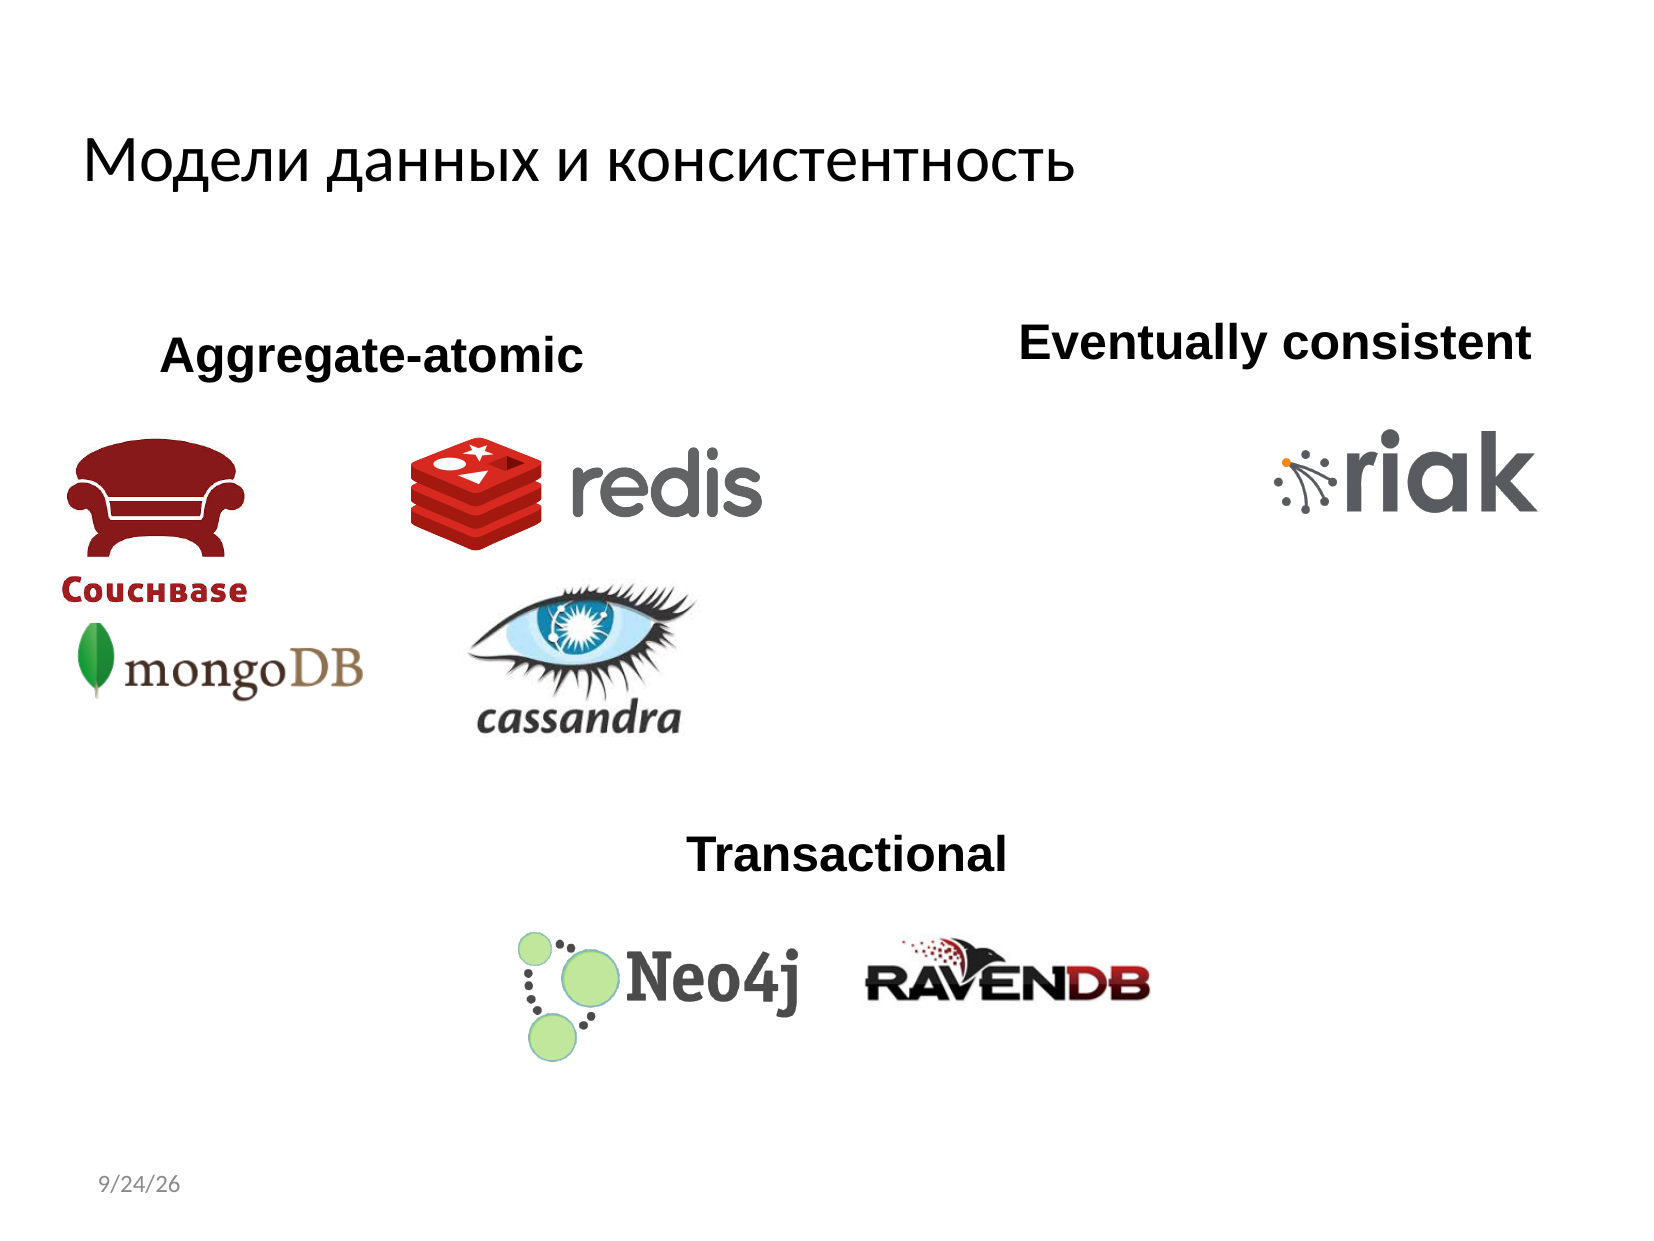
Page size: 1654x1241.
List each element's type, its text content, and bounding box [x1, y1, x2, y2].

picture [411, 435, 762, 553]
picture [1274, 429, 1539, 514]
picture [512, 919, 807, 1078]
text_box Eventually consistent [1003, 306, 1603, 402]
text_box Transactional [671, 819, 1060, 914]
text_box Aggregate-atomic [144, 320, 646, 415]
picture [844, 859, 1170, 1093]
title Модели данных и консистентность [82, 73, 1571, 257]
picture [50, 413, 373, 711]
picture [463, 578, 701, 737]
